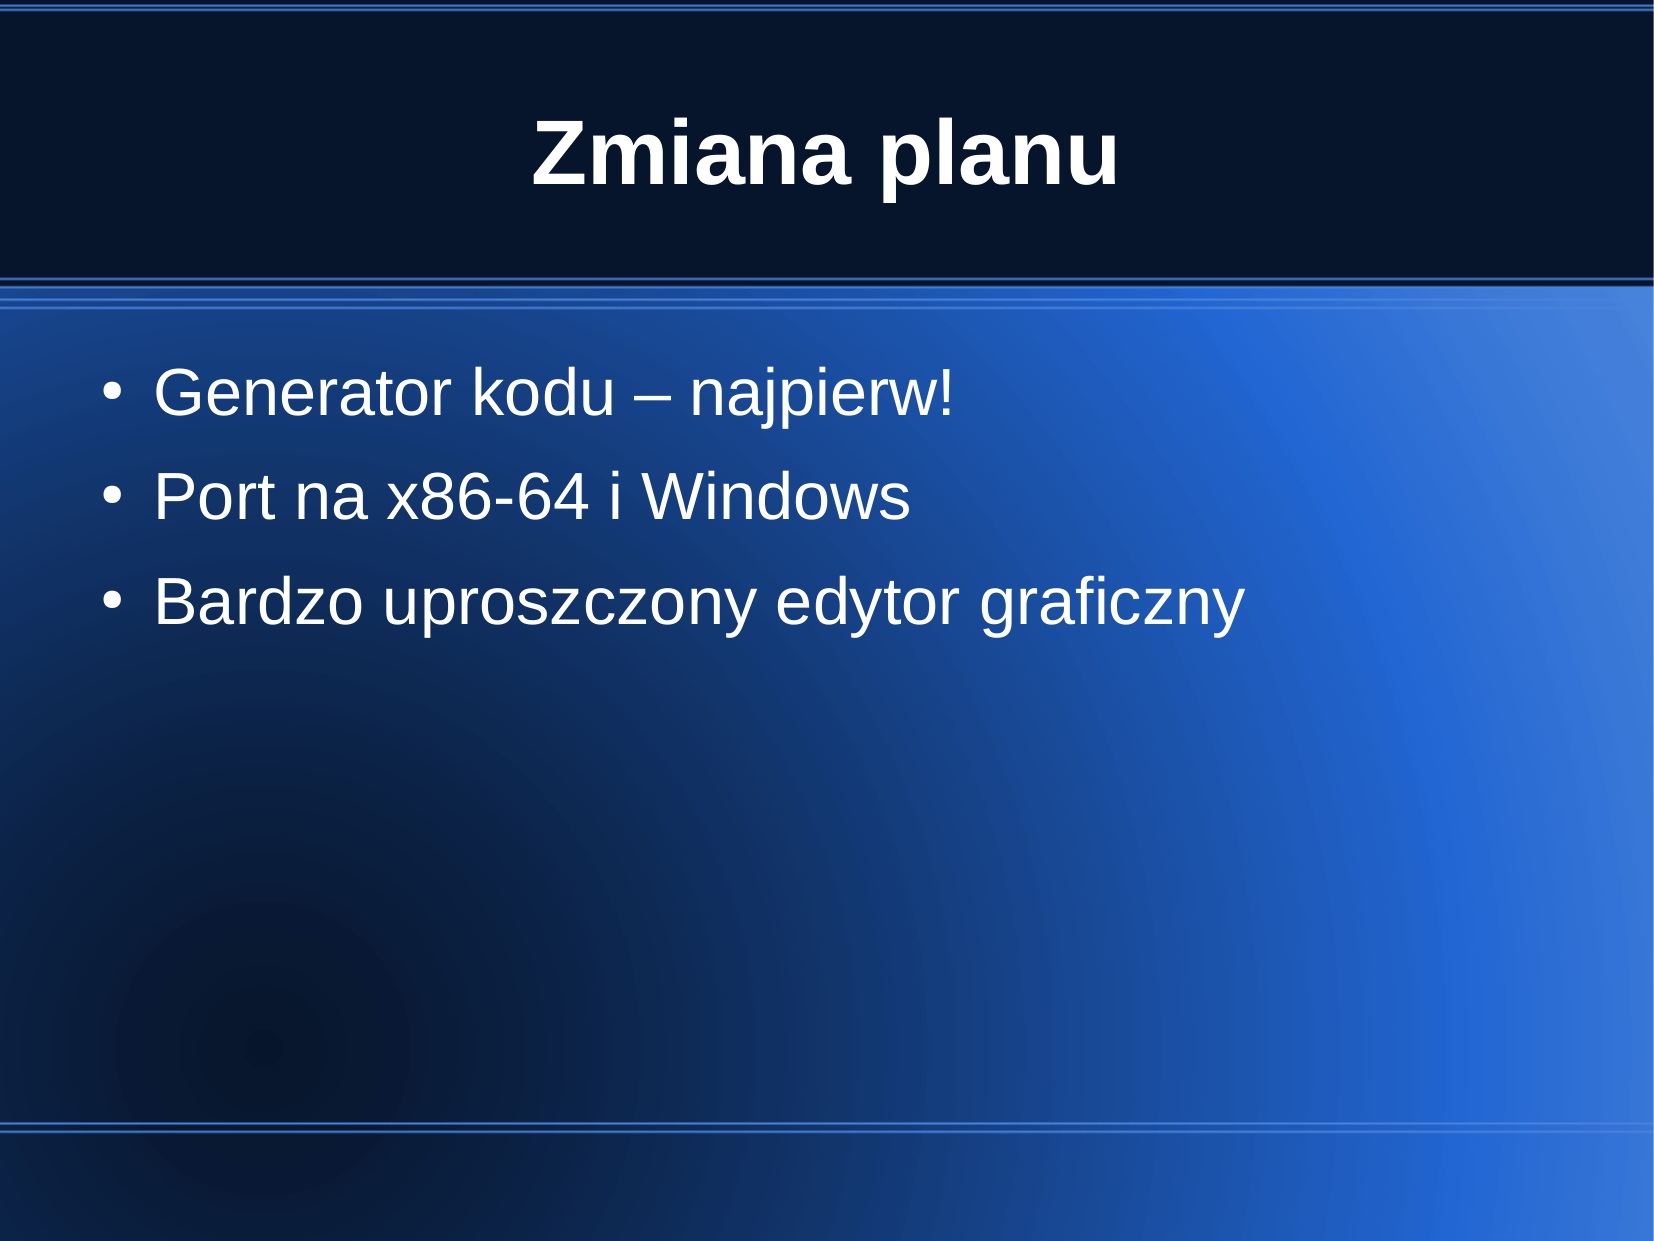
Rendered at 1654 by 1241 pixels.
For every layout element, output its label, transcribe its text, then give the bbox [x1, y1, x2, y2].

picture [0, 0, 1654, 1241]
list Generator kodu – najpierw! Port na x86-64 i Windows Bardzo uproszczony edytor graficzny [82, 355, 1571, 1075]
title Zmiana planu [82, 49, 1571, 257]
